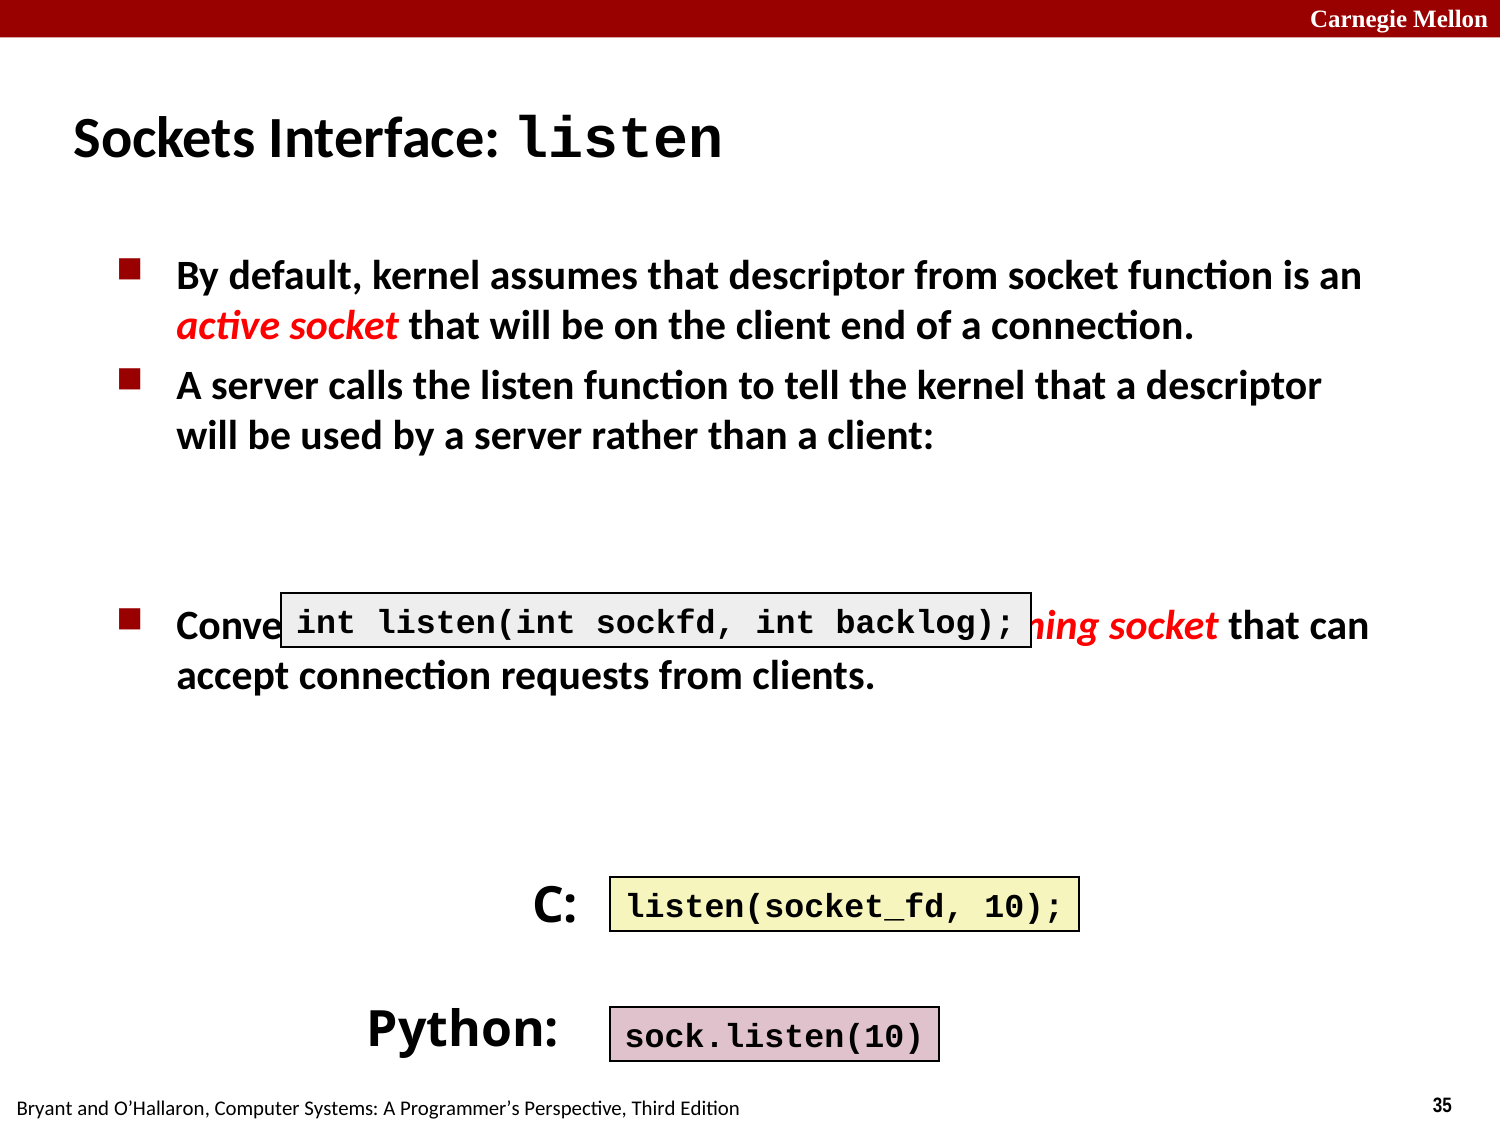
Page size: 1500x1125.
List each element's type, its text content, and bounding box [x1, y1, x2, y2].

text_box listen(socket_fd, 10); [609, 876, 1080, 932]
text_box sock.listen(10) [609, 1006, 940, 1062]
text_box int listen(int sockfd, int backlog); [281, 592, 1031, 648]
text_box Python: [352, 989, 606, 1064]
text_box C: [517, 865, 608, 940]
title Sockets Interface: listen [58, 71, 1304, 197]
list By default, kernel assumes that descriptor from socket function is an active socket that will be on the client end of a connection. A server calls the listen function to tell the kernel that a descriptor will be used by a server rather than a client: Converts sockfd from an active socket to a listening socket that can accept connection requests from clients. [105, 239, 1401, 947]
